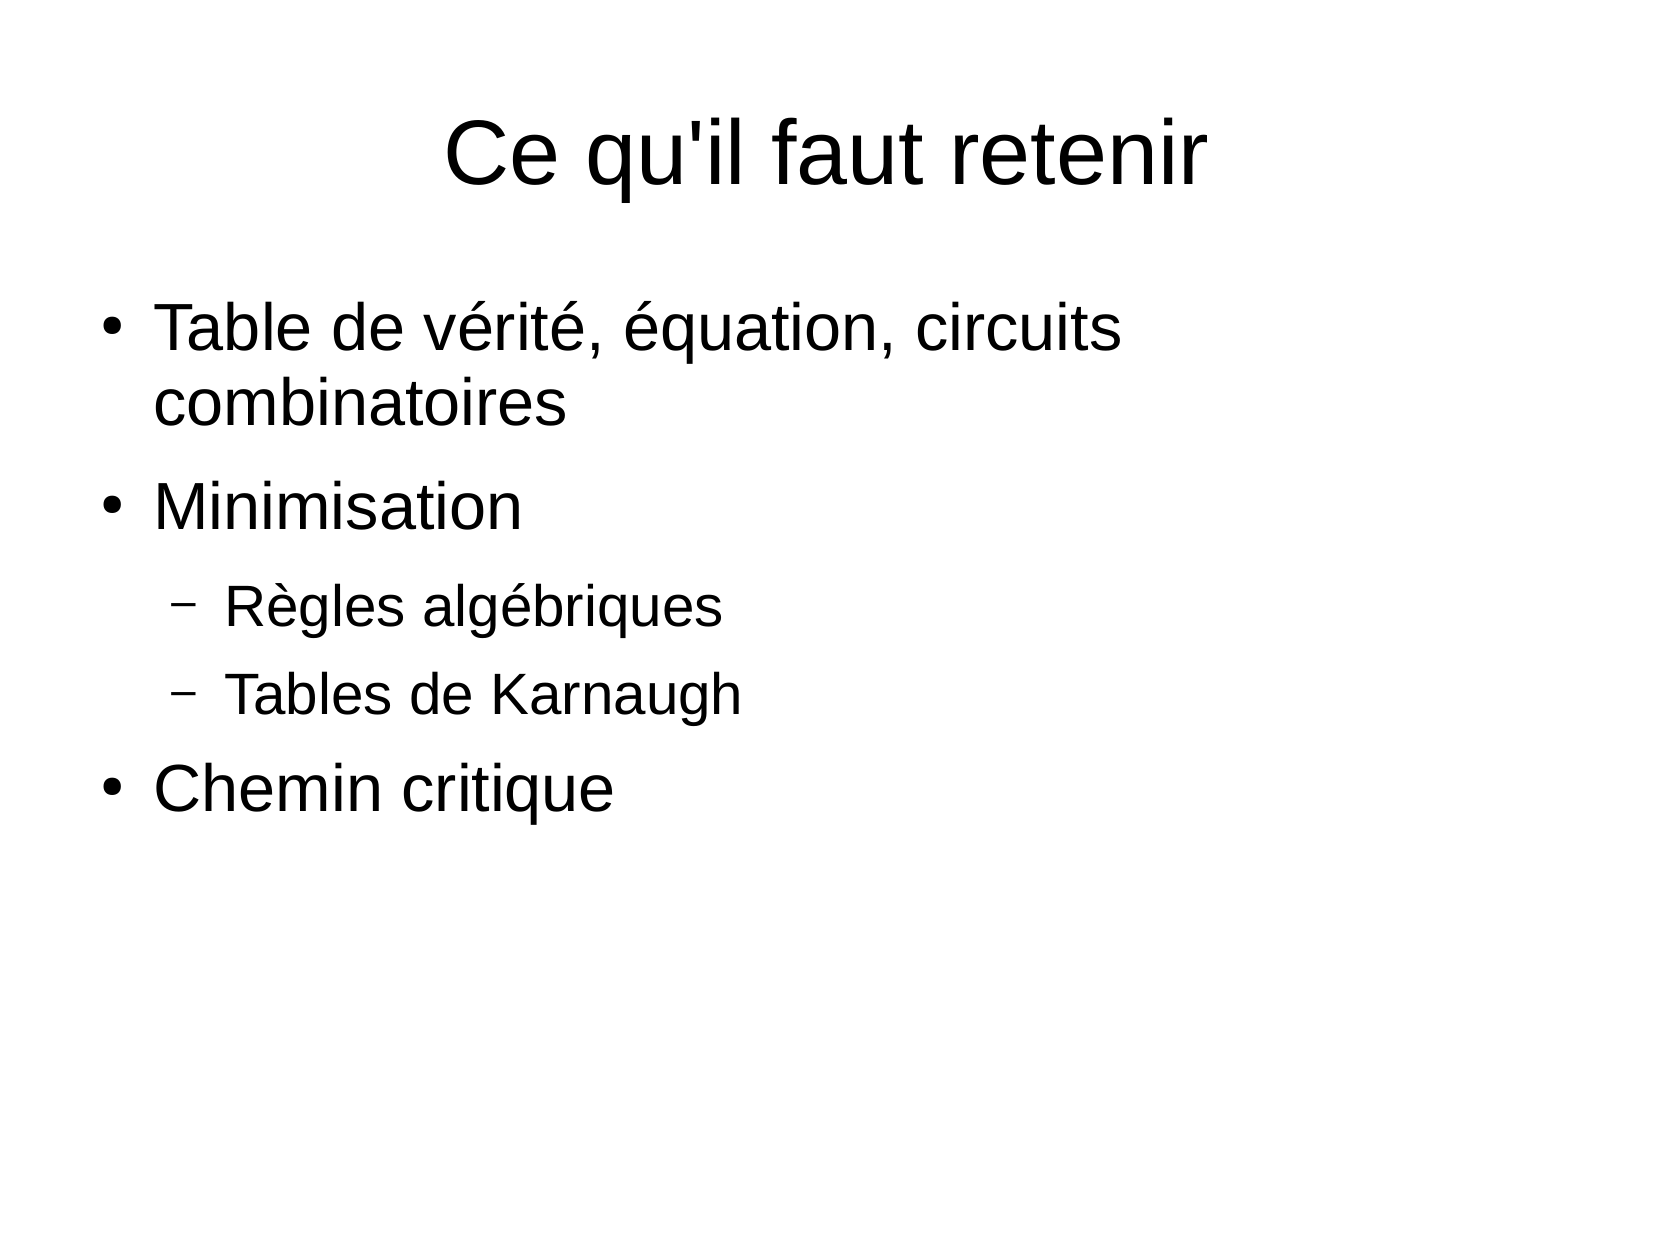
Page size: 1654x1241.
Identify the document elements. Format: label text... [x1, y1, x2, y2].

list Table de vérité, équation, circuits combinatoires Minimisation Règles algébriques Tables de Karnaugh Chemin critique [82, 290, 1538, 1109]
title Ce qu'il faut retenir [82, 49, 1571, 257]
